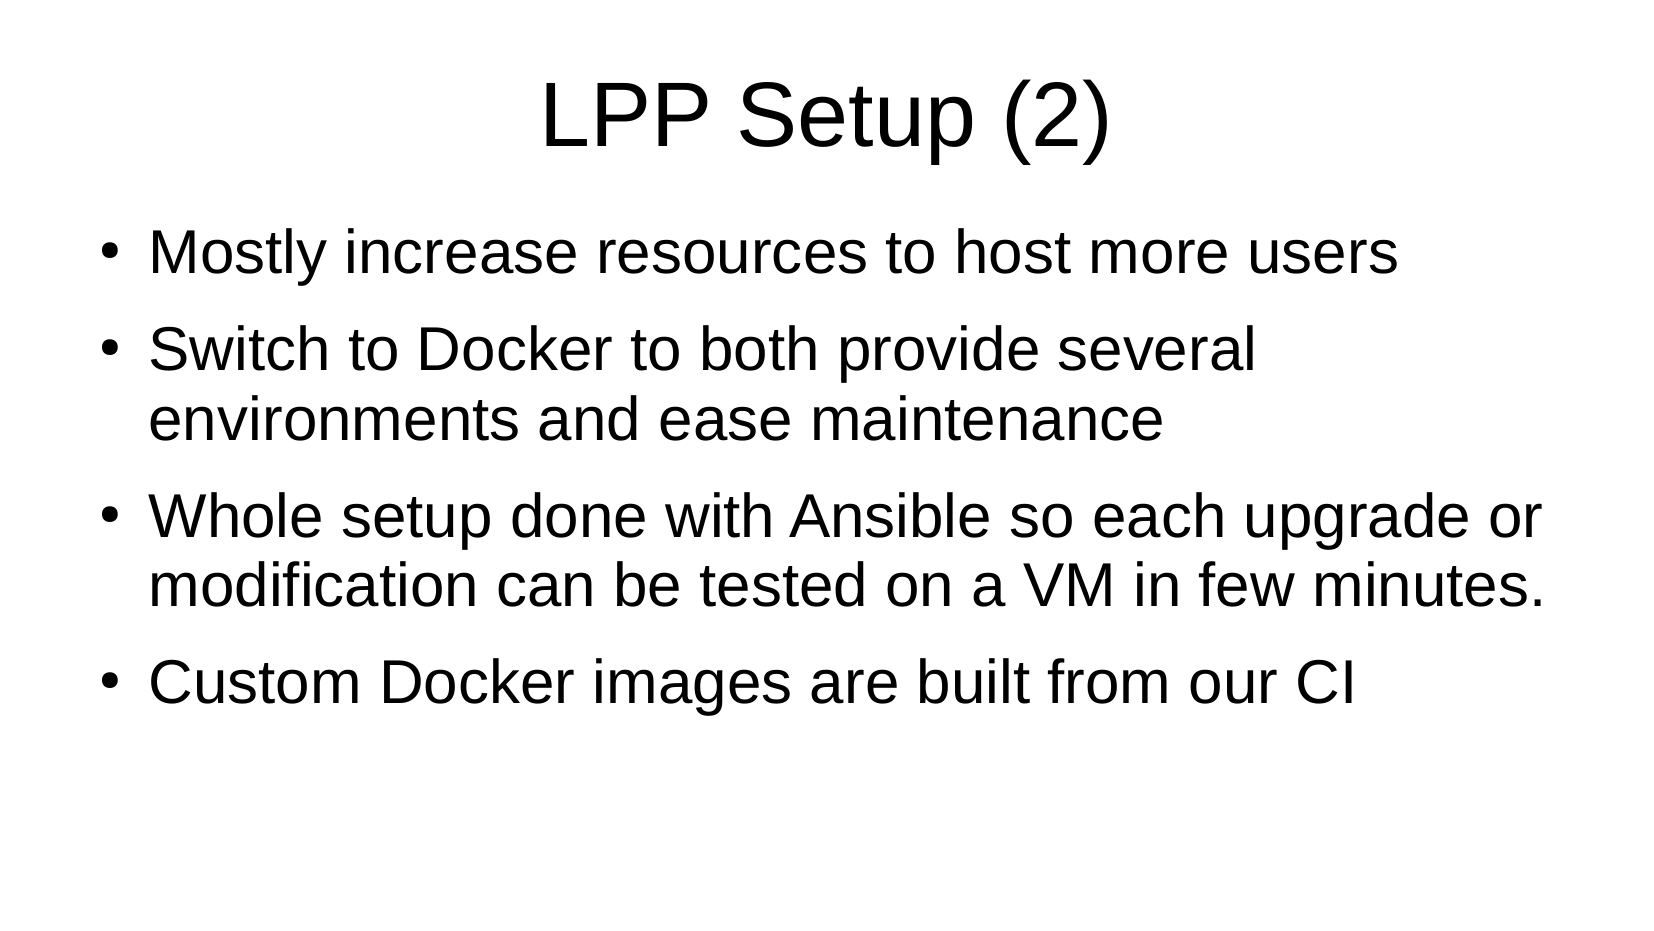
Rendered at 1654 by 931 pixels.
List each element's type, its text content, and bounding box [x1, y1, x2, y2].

list Mostly increase resources to host more users Switch to Docker to both provide several environments and ease maintenance Whole setup done with Ansible so each upgrade or modification can be tested on a VM in few minutes. Custom Docker images are built from our CI [82, 217, 1571, 758]
title LPP Setup (2) [82, 37, 1571, 193]
